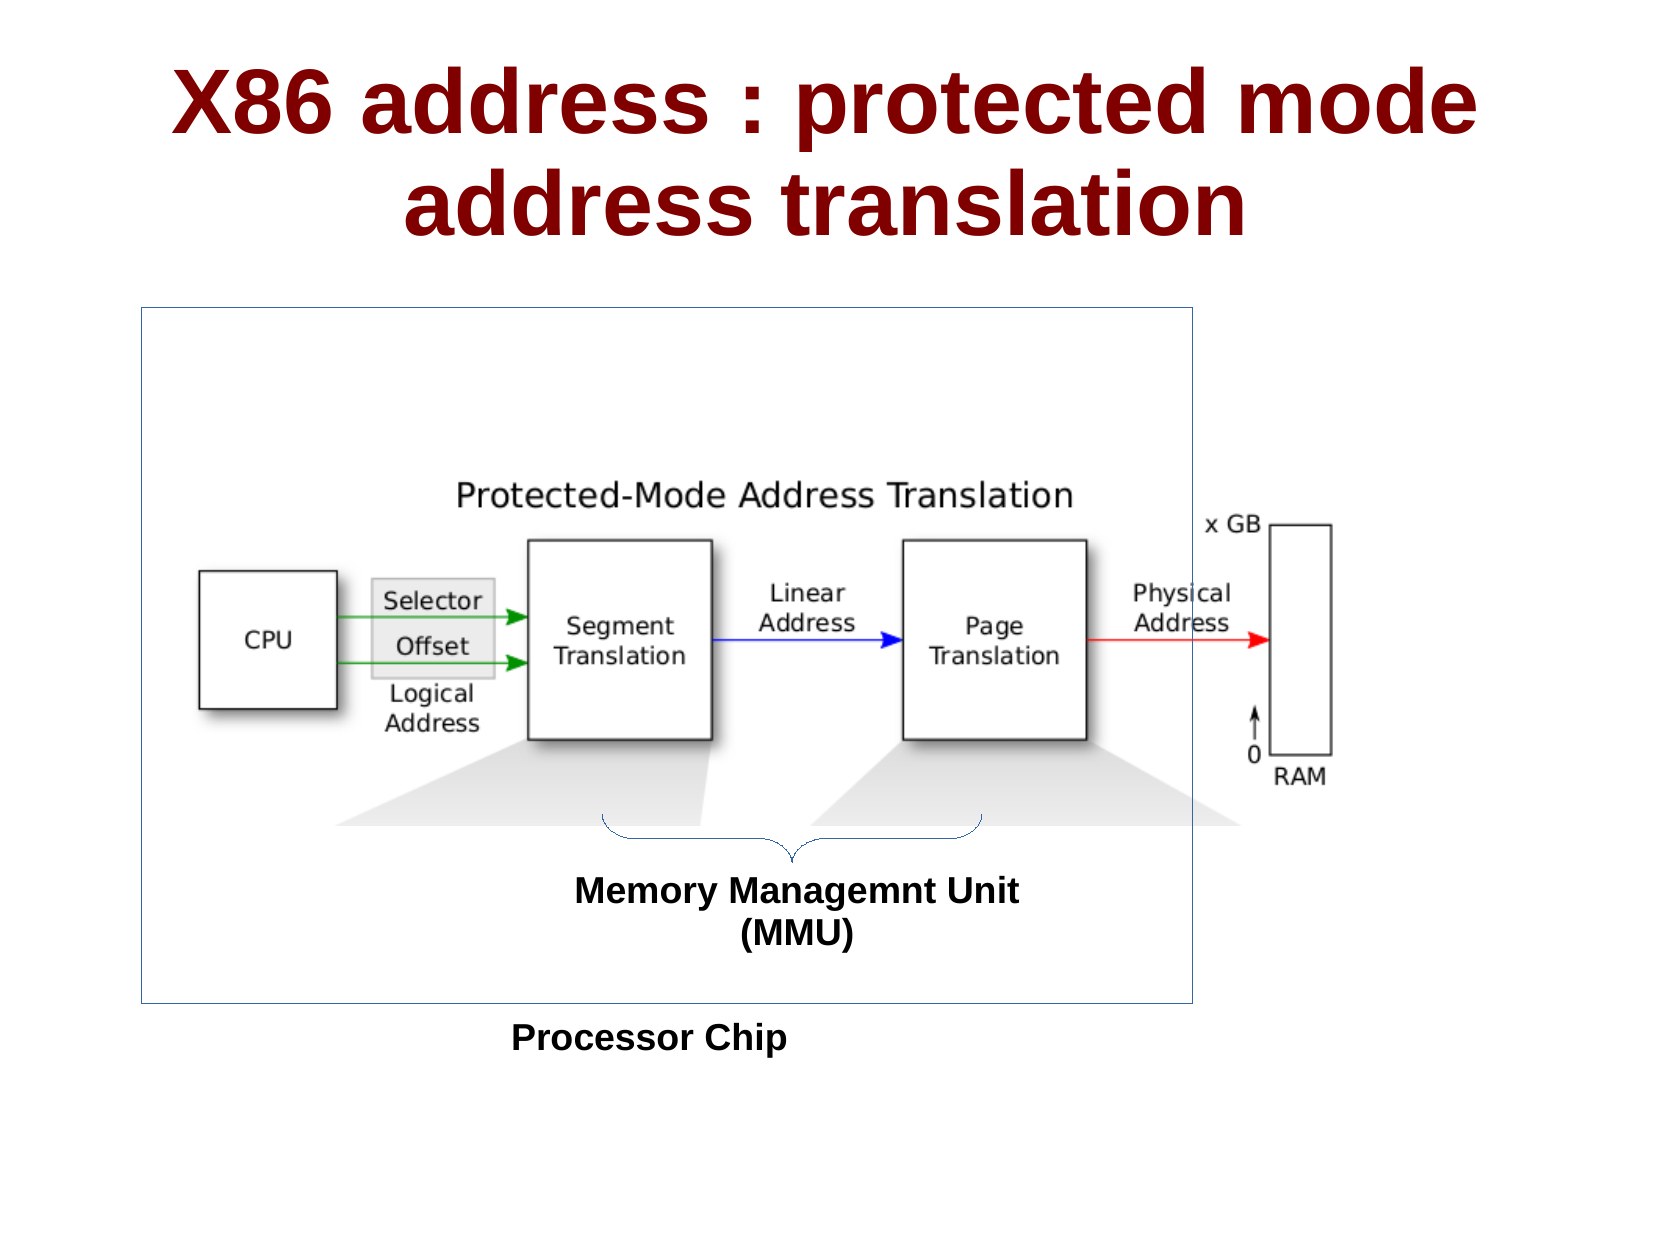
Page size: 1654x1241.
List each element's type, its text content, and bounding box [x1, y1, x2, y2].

title X86 address : protected mode address translation [82, 49, 1571, 257]
picture [142, 448, 1192, 826]
text_box Memory Managemnt Unit (MMU) [525, 862, 1069, 1003]
picture [1193, 448, 1394, 826]
text_box Processor Chip [366, 1009, 934, 1067]
